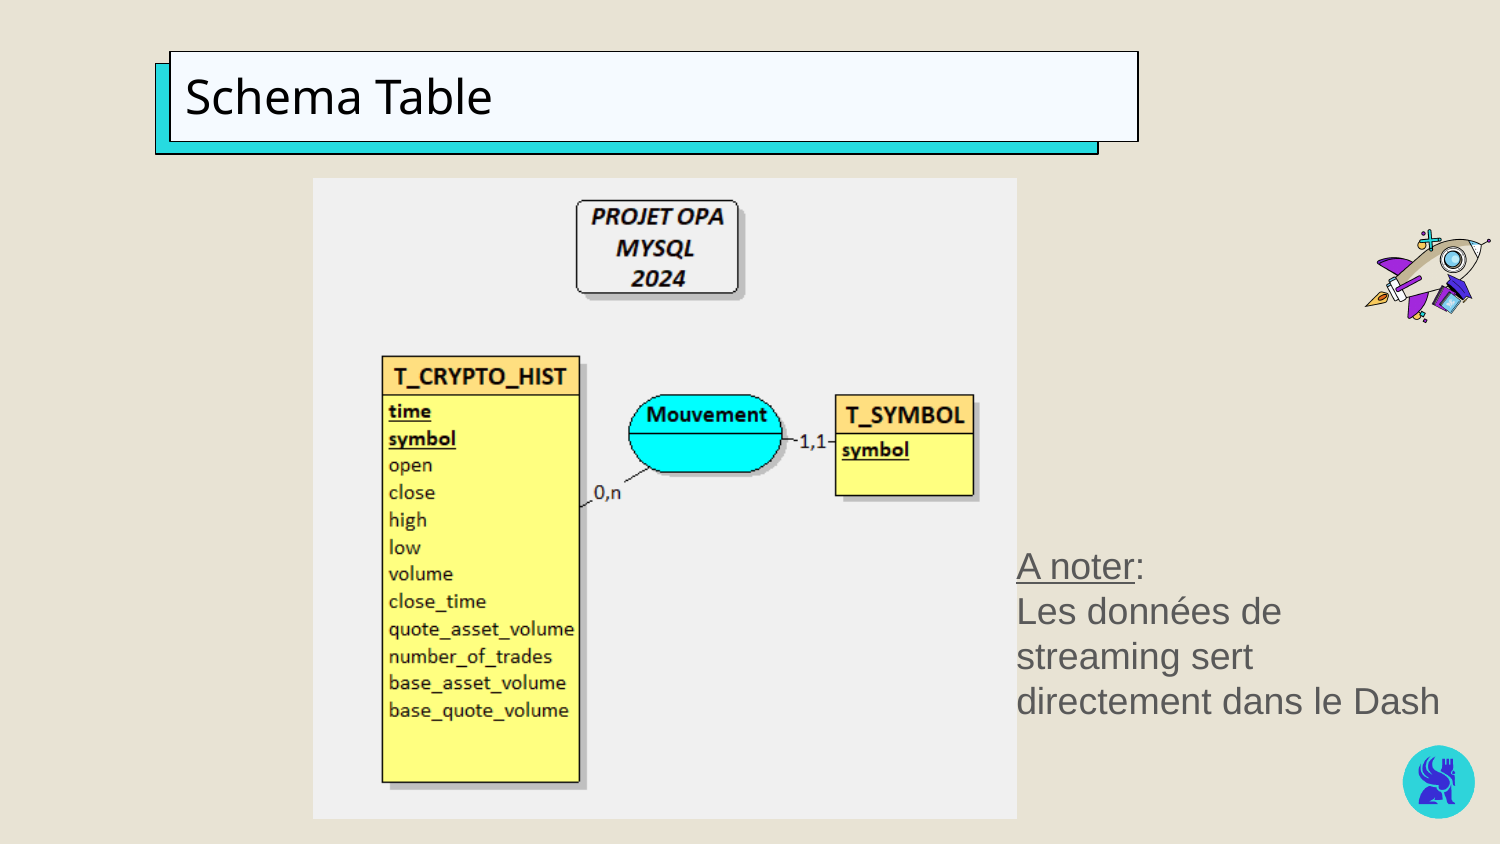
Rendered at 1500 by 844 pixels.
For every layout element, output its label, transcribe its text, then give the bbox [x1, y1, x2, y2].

text_box A noter: Les données de streaming sert directement dans le Dash [1001, 527, 1467, 753]
title Schema Table [170, 51, 1138, 142]
text_box [155, 63, 1098, 154]
picture [1355, 197, 1500, 350]
picture [313, 178, 1017, 819]
picture [1402, 745, 1475, 819]
